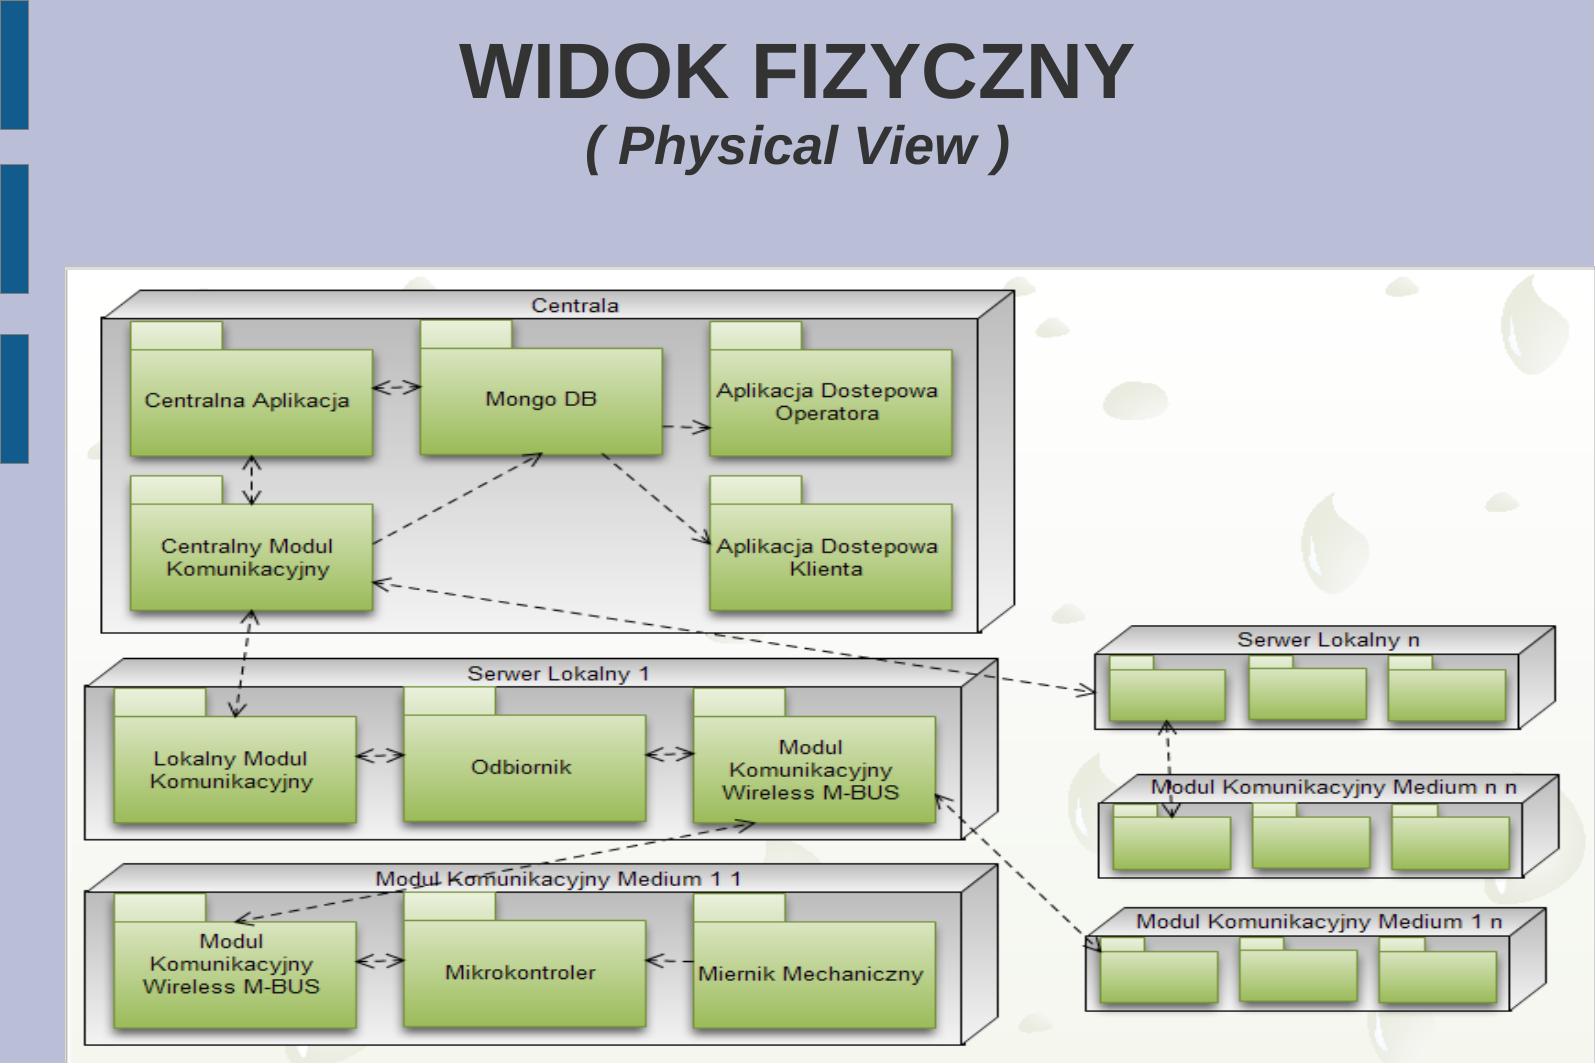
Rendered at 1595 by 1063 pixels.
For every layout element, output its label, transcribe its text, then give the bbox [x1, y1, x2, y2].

picture [66, 270, 1595, 1063]
title WIDOK FIZYCZNY ( Physical View ) [117, 13, 1479, 191]
